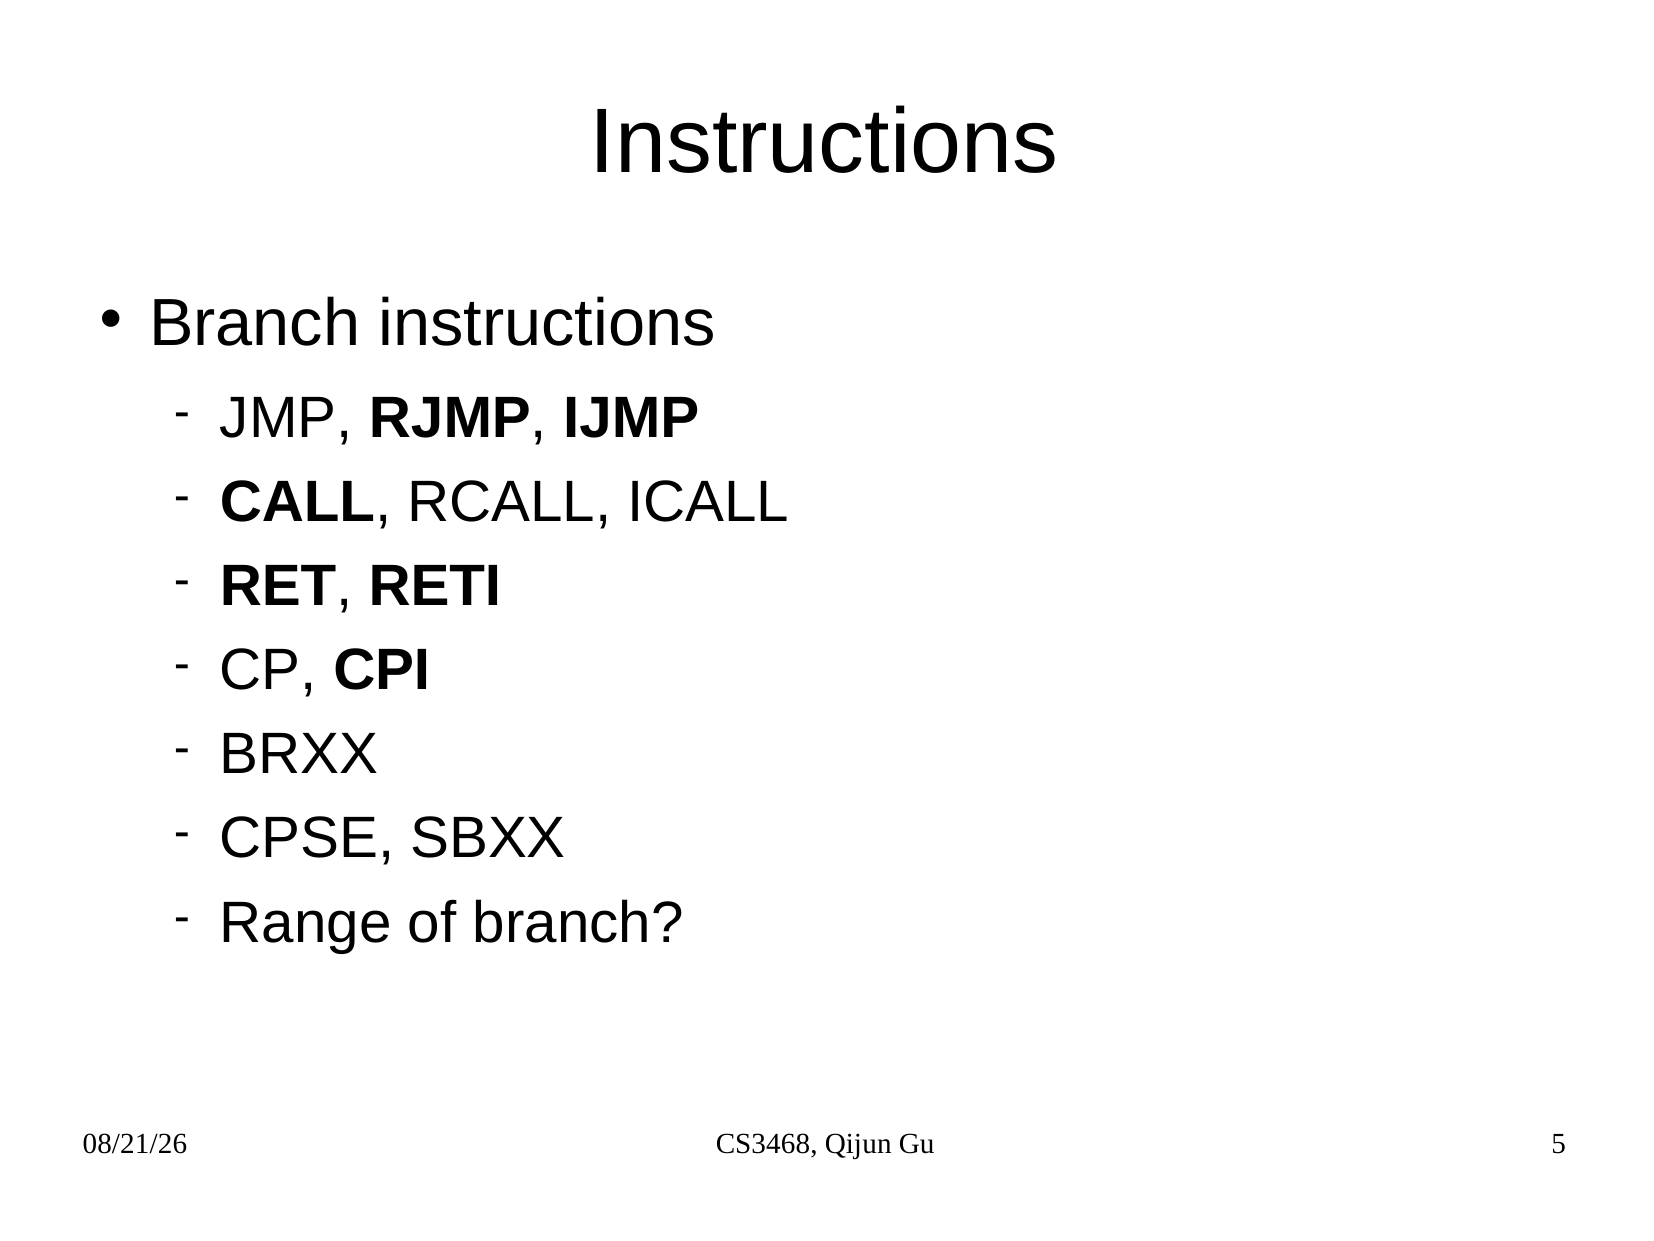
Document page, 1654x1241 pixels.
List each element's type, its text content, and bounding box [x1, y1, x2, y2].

title Instructions [82, 56, 1567, 246]
list Branch instructions JMP, RJMP, IJMP CALL, RCALL, ICALL RET, RETI CP, CPI BRXX CPSE, SBXX Range of branch? [82, 290, 1567, 1091]
